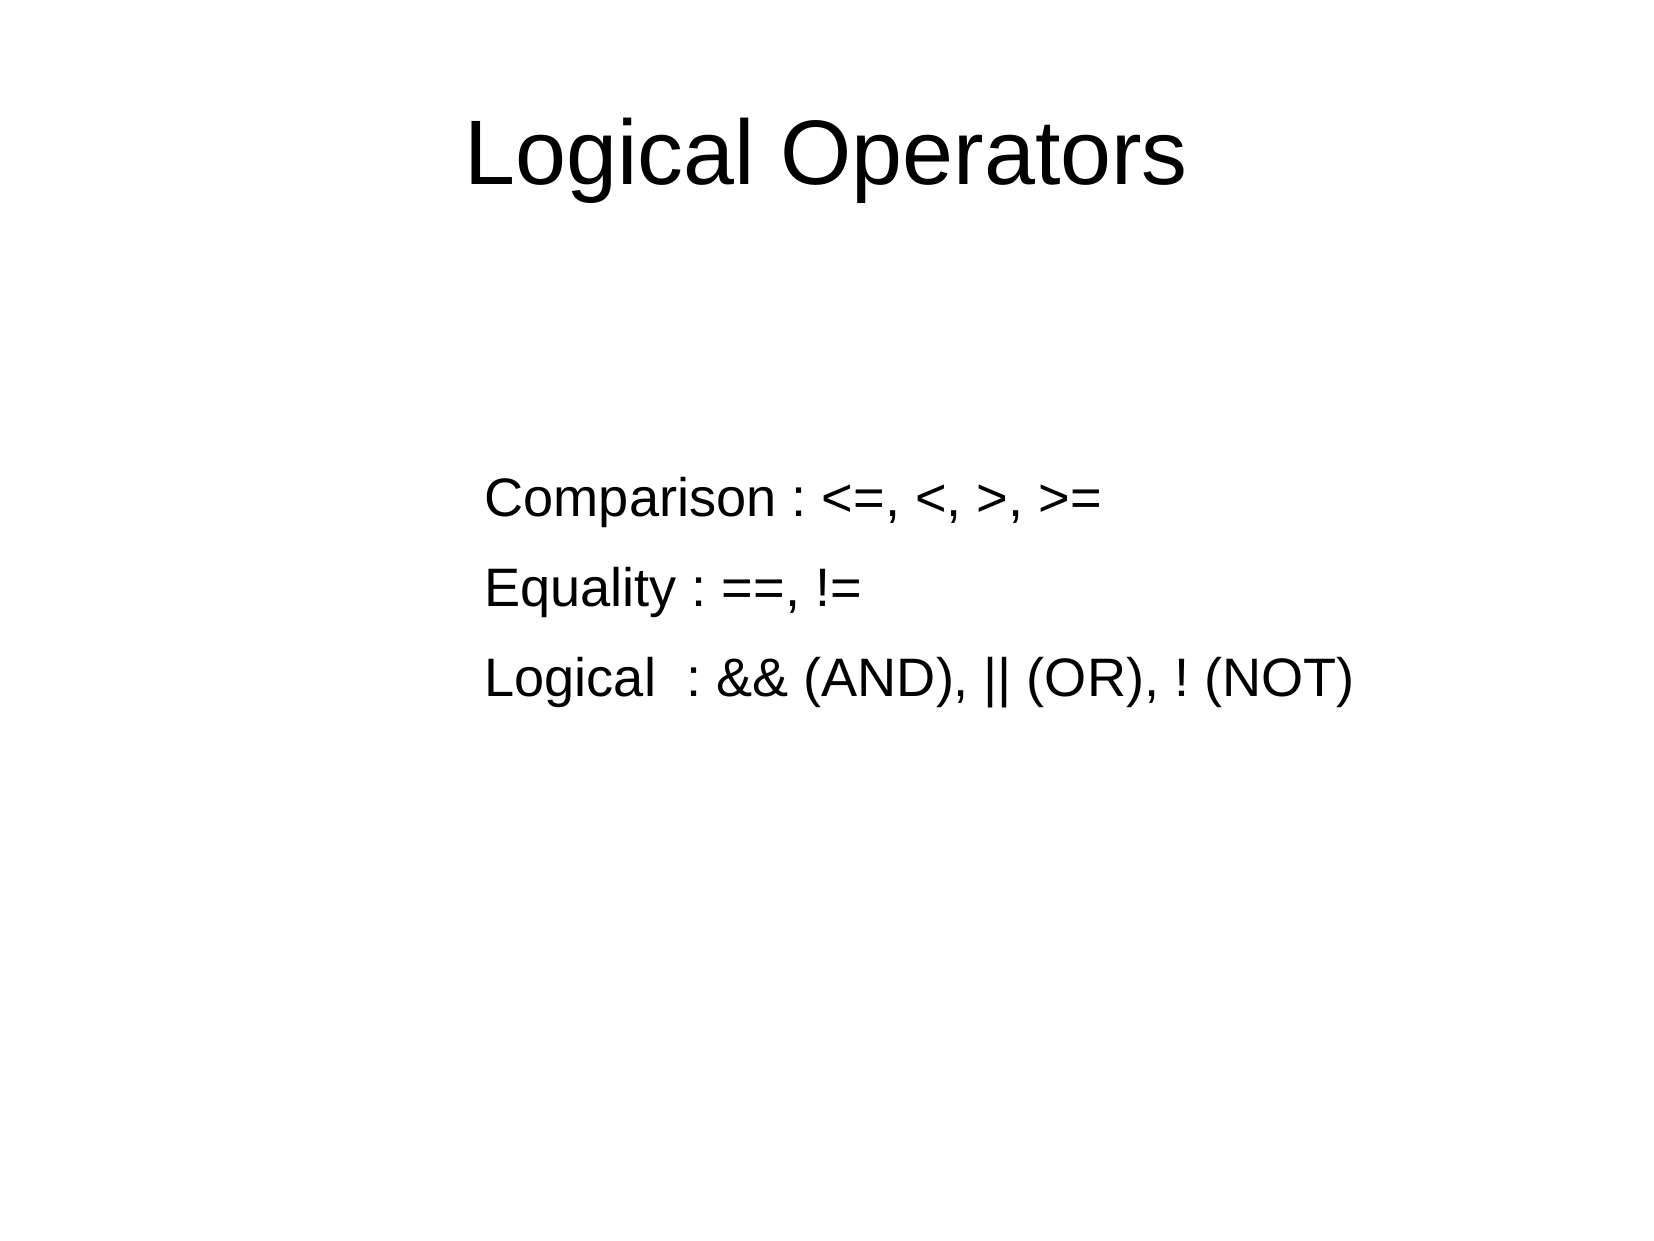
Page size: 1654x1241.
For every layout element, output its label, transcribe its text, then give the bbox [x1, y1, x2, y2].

title Logical Operators [82, 49, 1571, 257]
list Comparison : <=, <, >, >= Equality : ==, != Logical : && (AND), || (OR), ! (NOT) [484, 467, 1453, 910]
